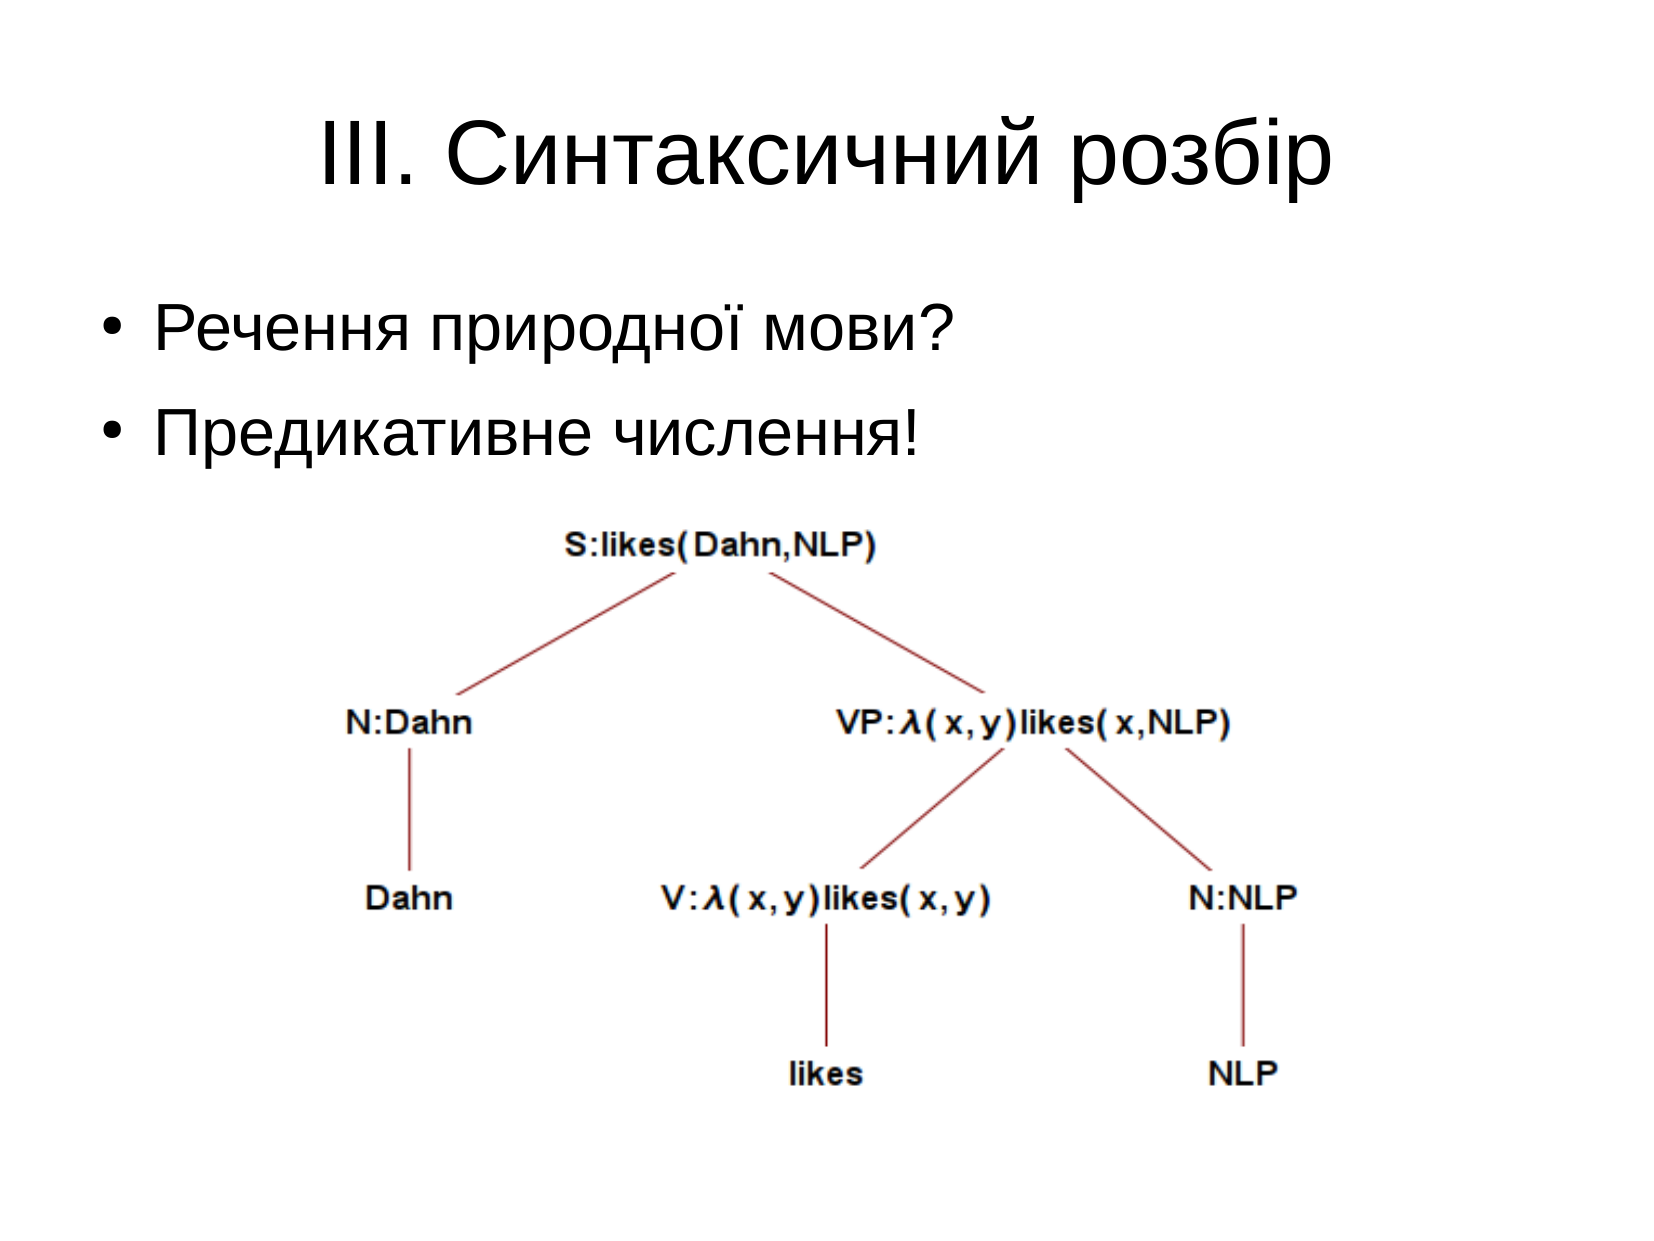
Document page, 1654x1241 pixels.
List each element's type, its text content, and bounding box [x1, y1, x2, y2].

picture [305, 479, 1349, 1141]
title III. Синтаксичний розбір [82, 49, 1571, 257]
list Речення природної мови? Предикативне числення! [82, 290, 1571, 1010]
